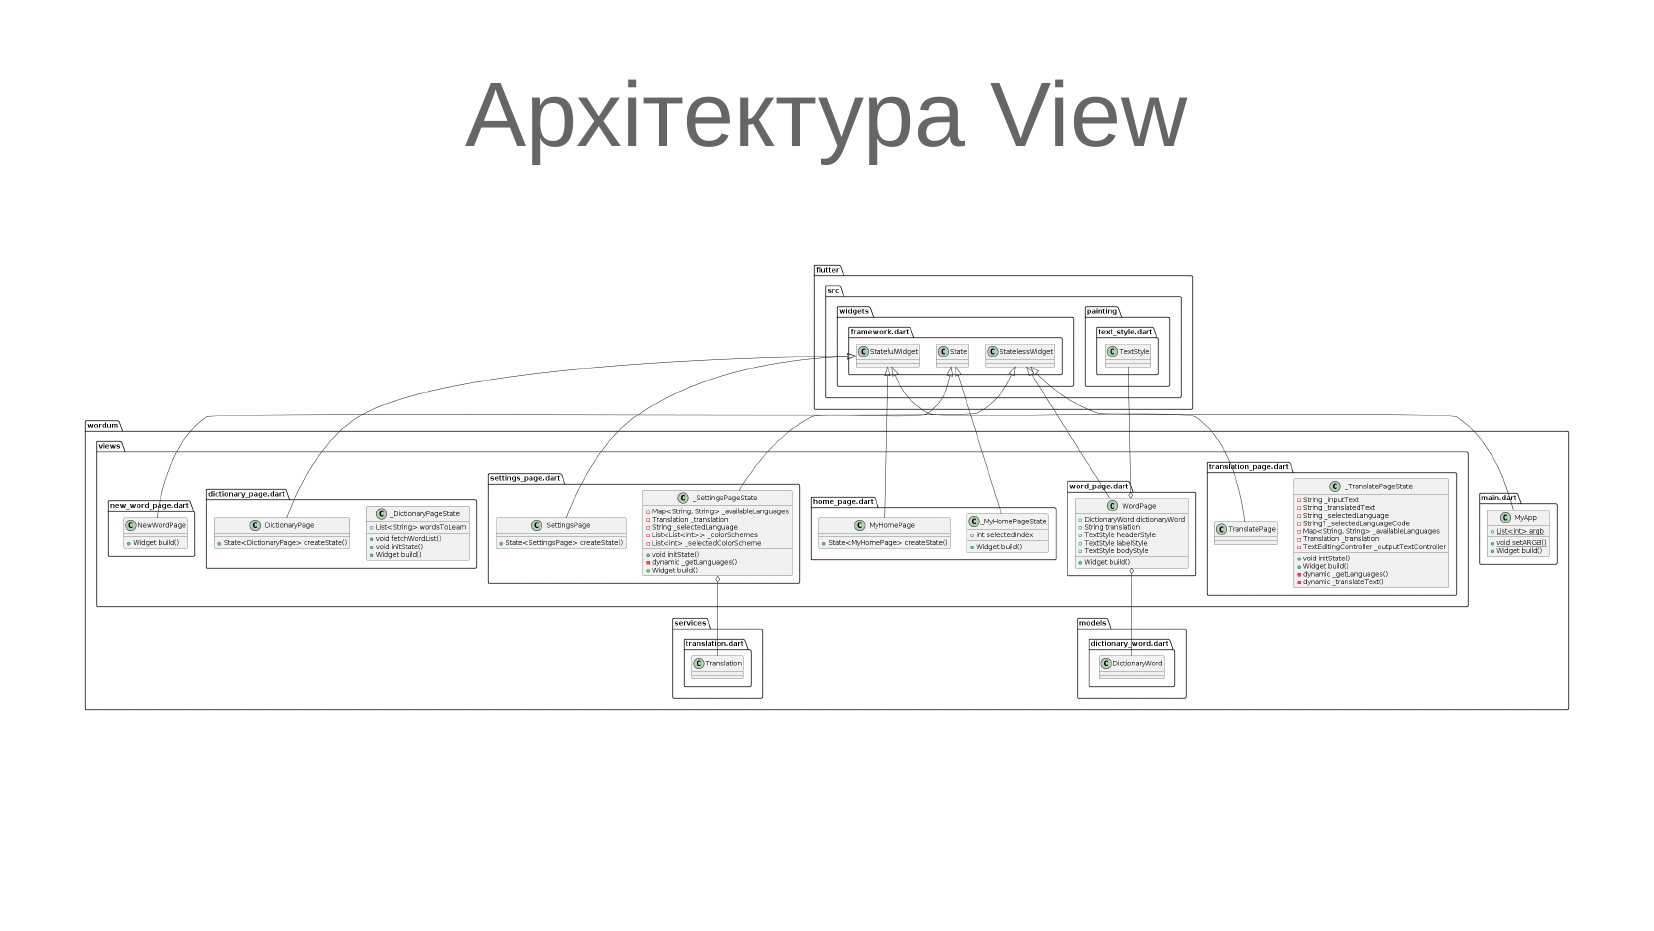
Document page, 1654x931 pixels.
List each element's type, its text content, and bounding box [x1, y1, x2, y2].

picture [82, 262, 1571, 712]
title Архітектура View [82, 37, 1571, 193]
